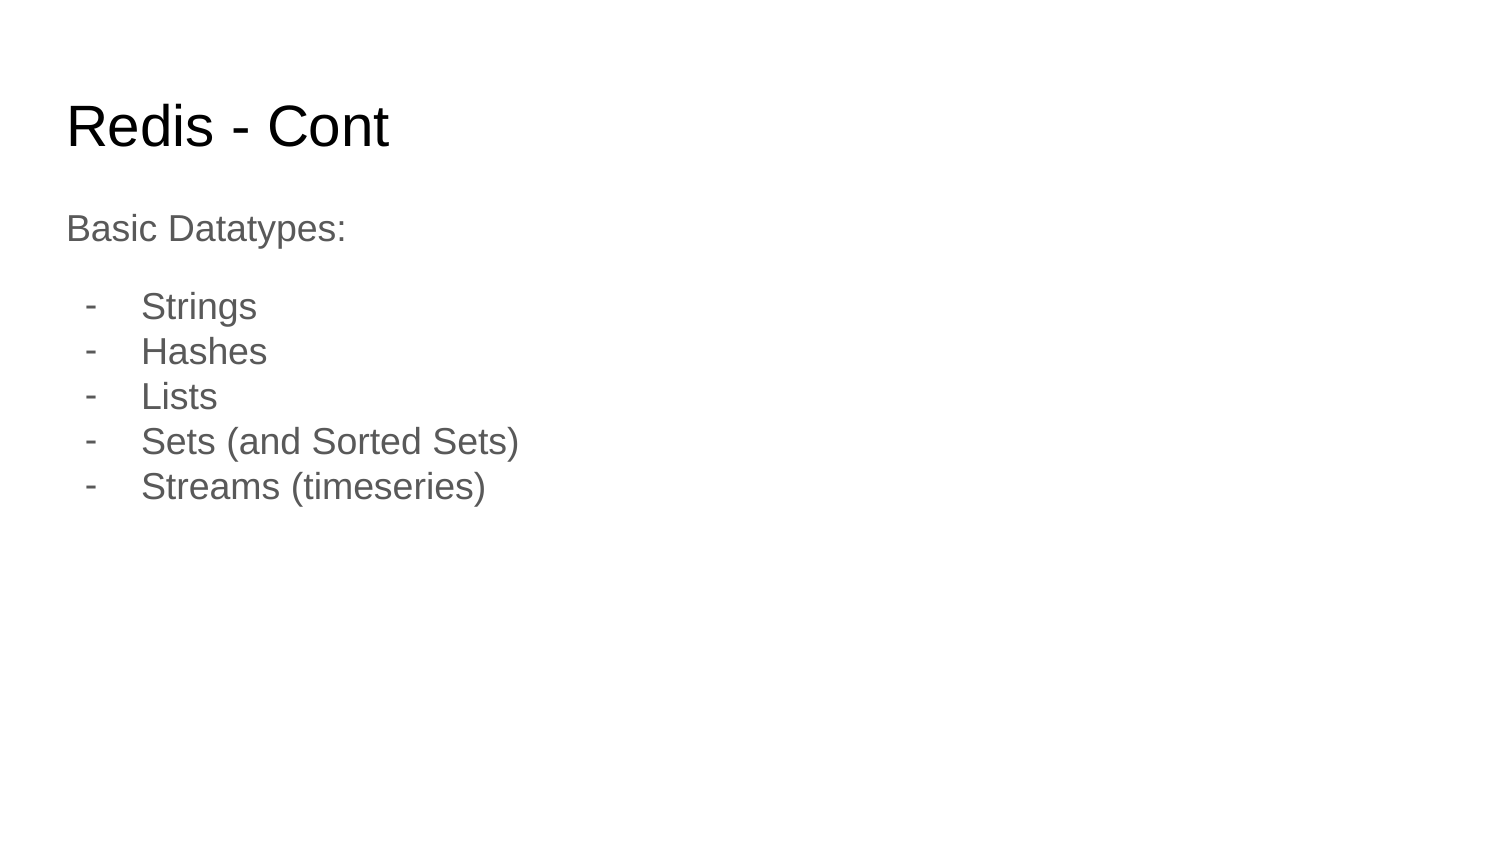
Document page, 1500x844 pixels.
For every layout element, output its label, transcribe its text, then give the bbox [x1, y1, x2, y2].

title Redis - Cont [51, 72, 1449, 167]
list Basic Datatypes: Strings Hashes Lists Sets (and Sorted Sets) Streams (timeseries) [51, 189, 1449, 750]
